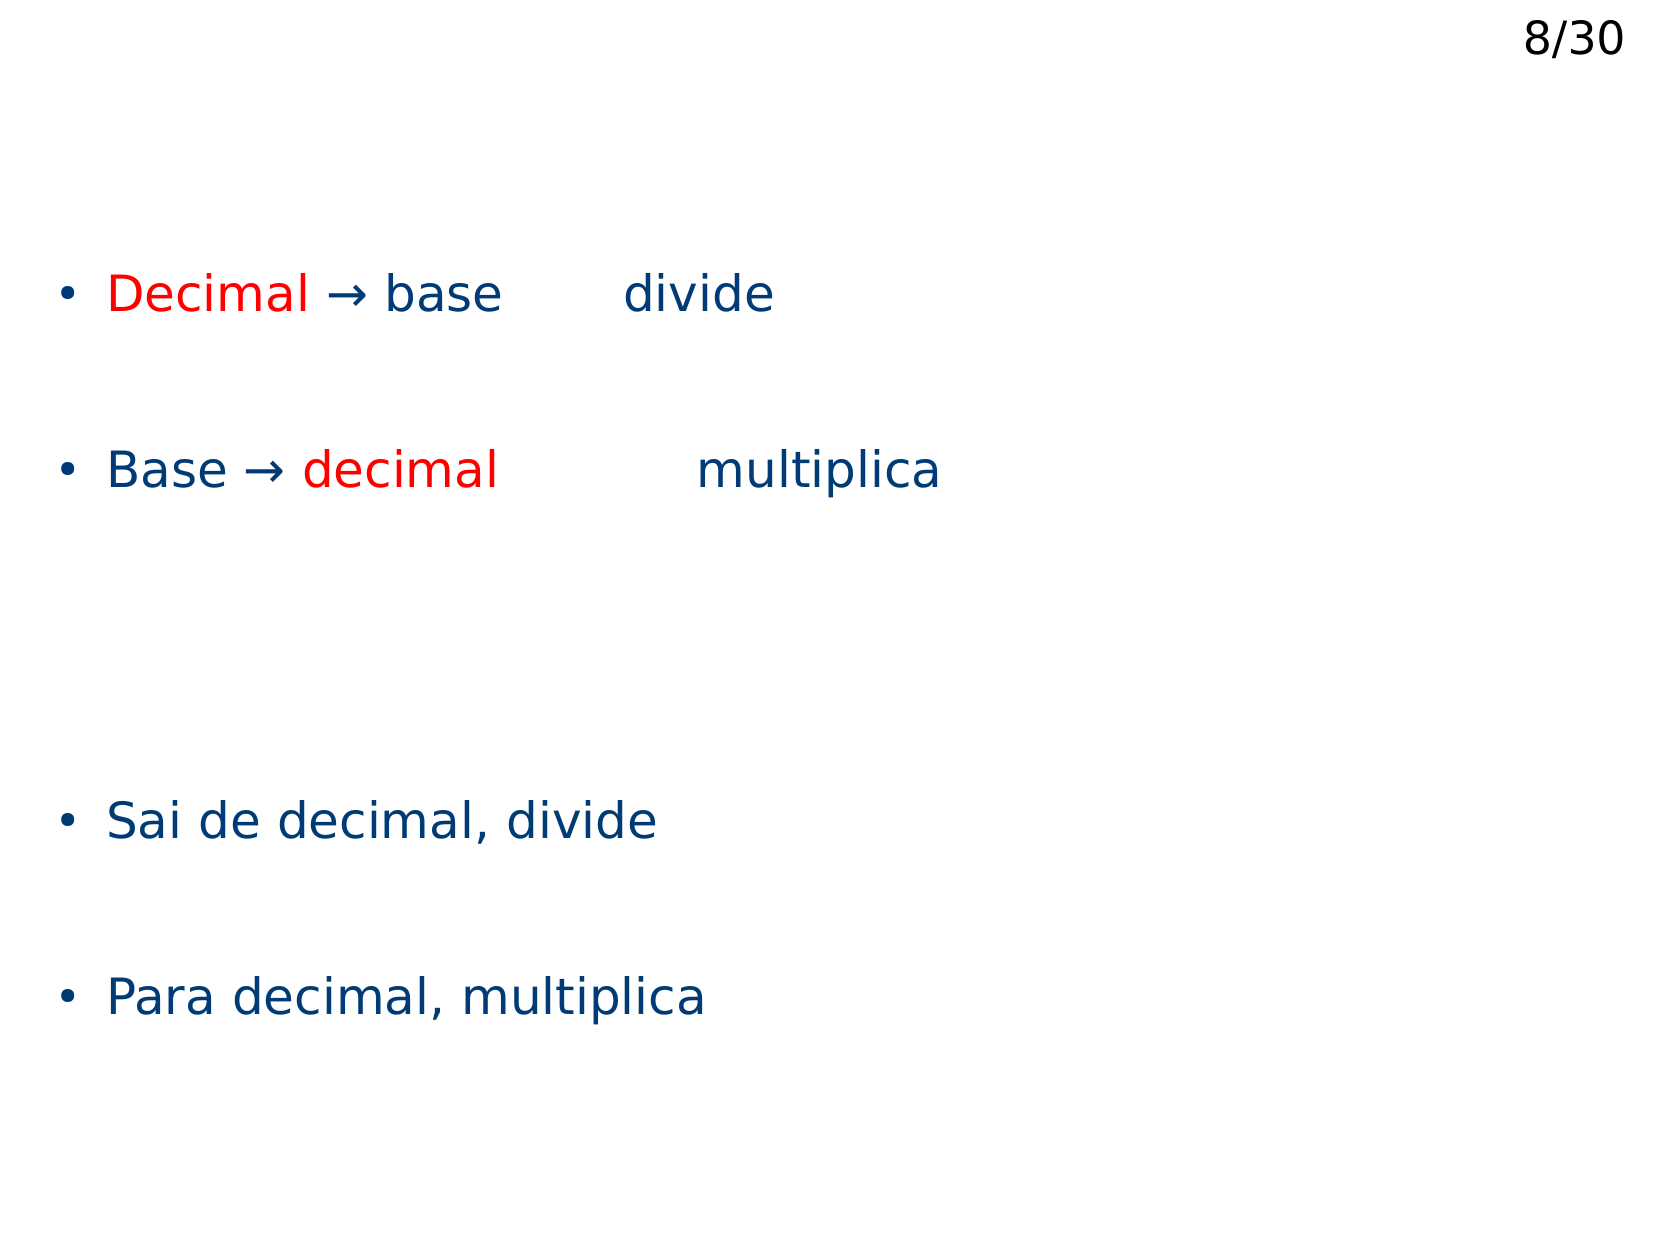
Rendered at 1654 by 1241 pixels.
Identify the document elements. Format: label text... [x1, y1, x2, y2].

list Decimal → base divide Base → decimal multiplica Sai de decimal, divide Para decimal, multiplica [59, 236, 1625, 1211]
